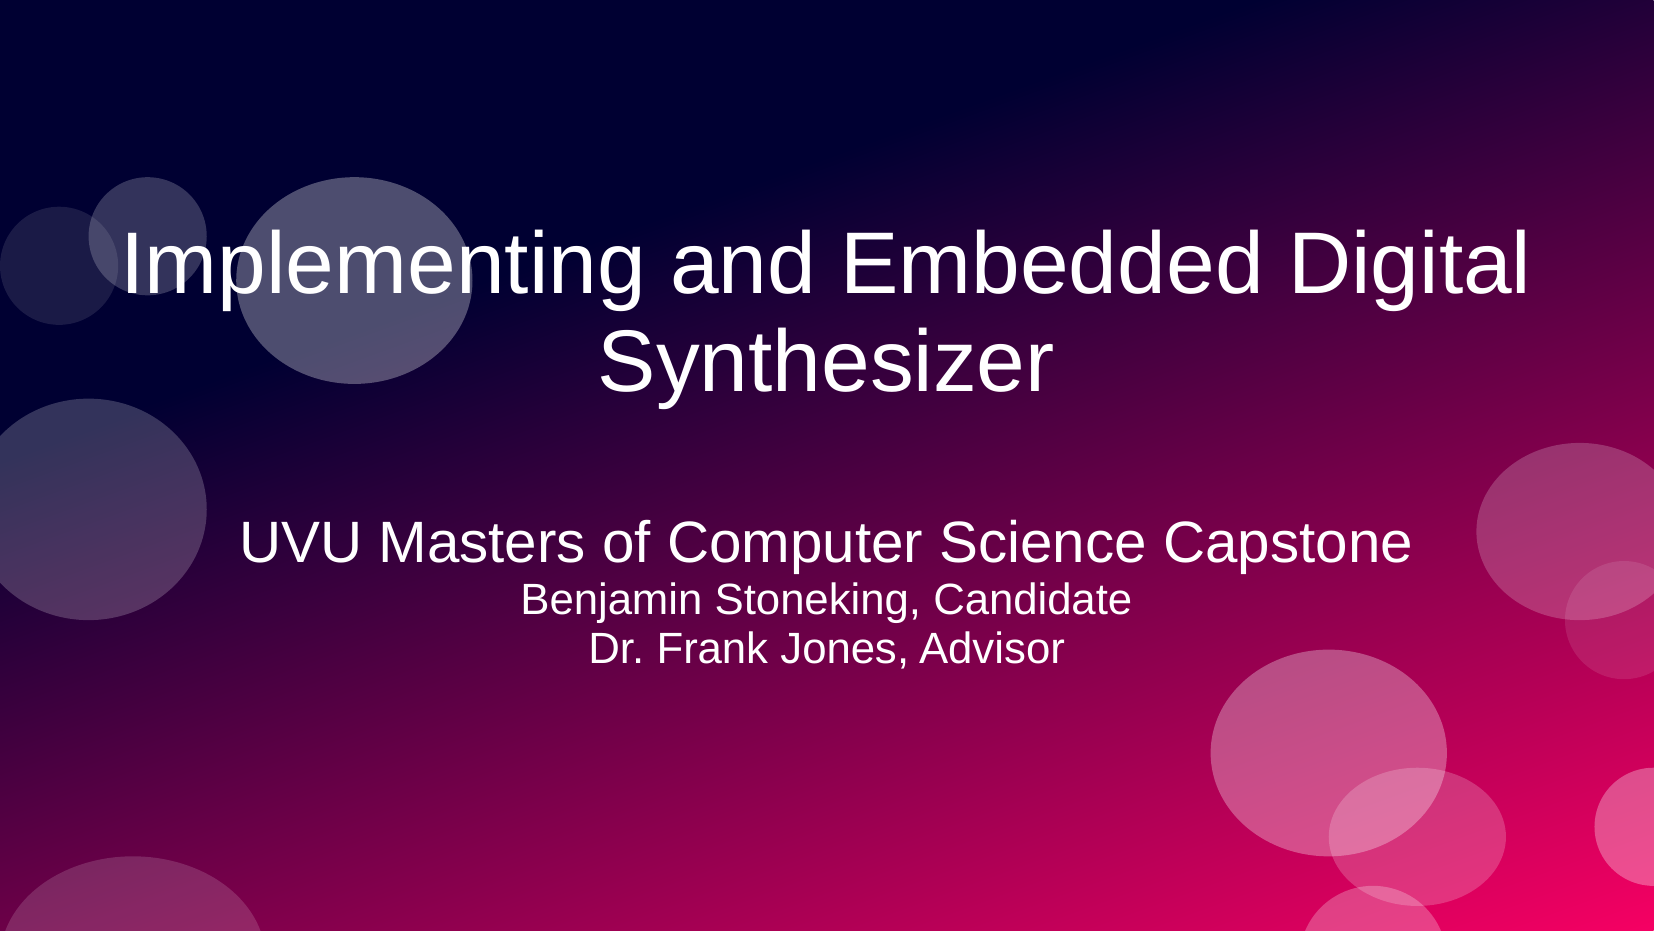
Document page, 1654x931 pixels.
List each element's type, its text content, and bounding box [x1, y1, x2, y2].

title Implementing and Embedded Digital Synthesizer [82, 214, 1571, 410]
subtitle UVU Masters of Computer Science Capstone Benjamin Stoneking, Candidate Dr. Frank Jones, Advisor [82, 425, 1571, 758]
